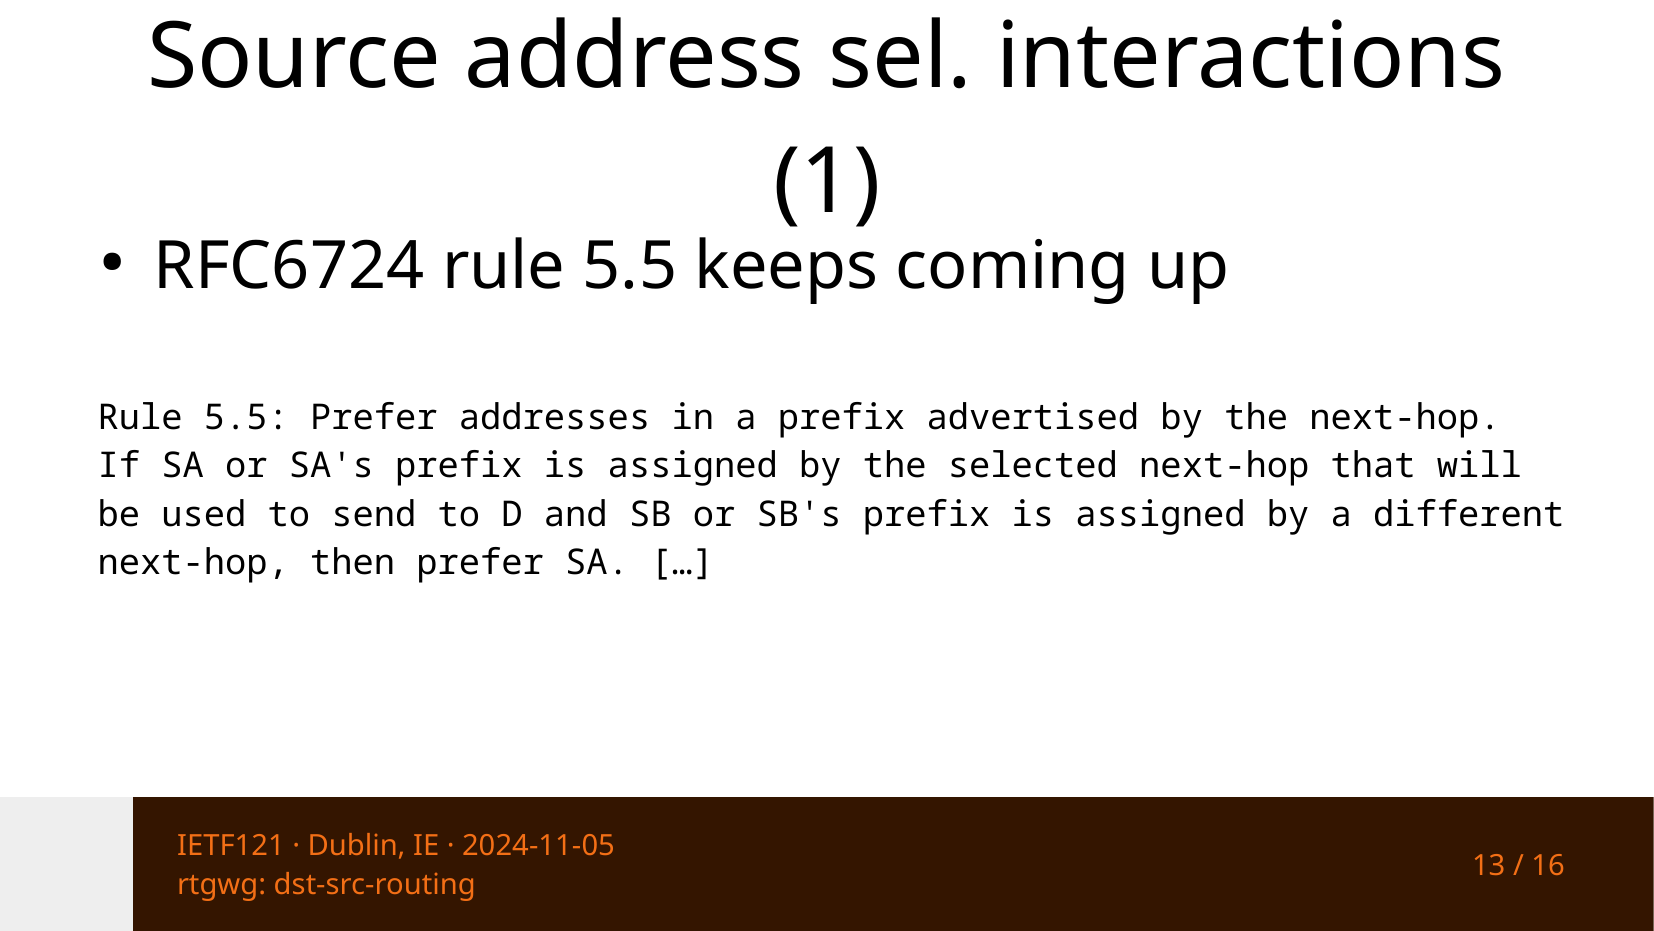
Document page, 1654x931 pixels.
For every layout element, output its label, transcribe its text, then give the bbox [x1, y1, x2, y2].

title Source address sel. interactions (1) [82, 37, 1571, 193]
list RFC6724 rule 5.5 keeps coming up [82, 217, 1571, 325]
text_box Rule 5.5: Prefer addresses in a prefix advertised by the next-hop. If SA or SA's prefix is assigned by the selected next-hop that will be used to send to D and SB or SB's prefix is assigned by a different next-hop, then prefer SA. […] [82, 383, 1589, 655]
